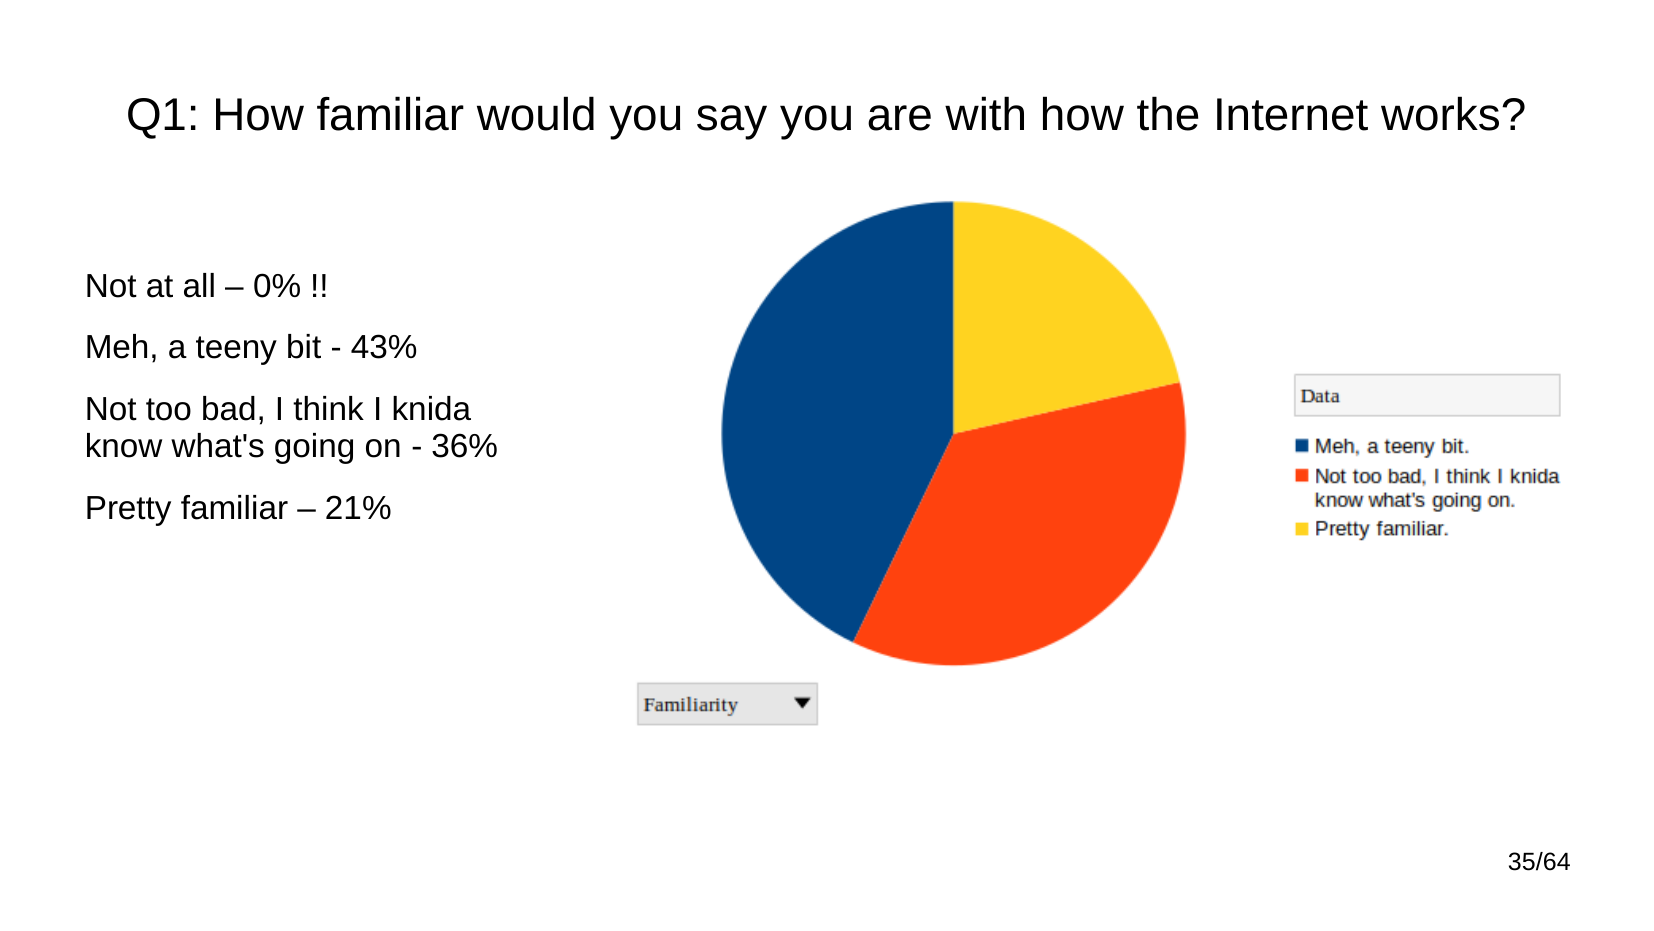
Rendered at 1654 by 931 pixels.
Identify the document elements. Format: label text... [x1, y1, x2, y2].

text_box Not at all – 0% !! Meh, a teeny bit - 43% Not too bad, I think I knida know what's going on - 36% Pretty familiar – 21% [70, 259, 550, 903]
picture [620, 192, 1580, 732]
title Q1: How familiar would you say you are with how the Internet works? [82, 37, 1571, 193]
